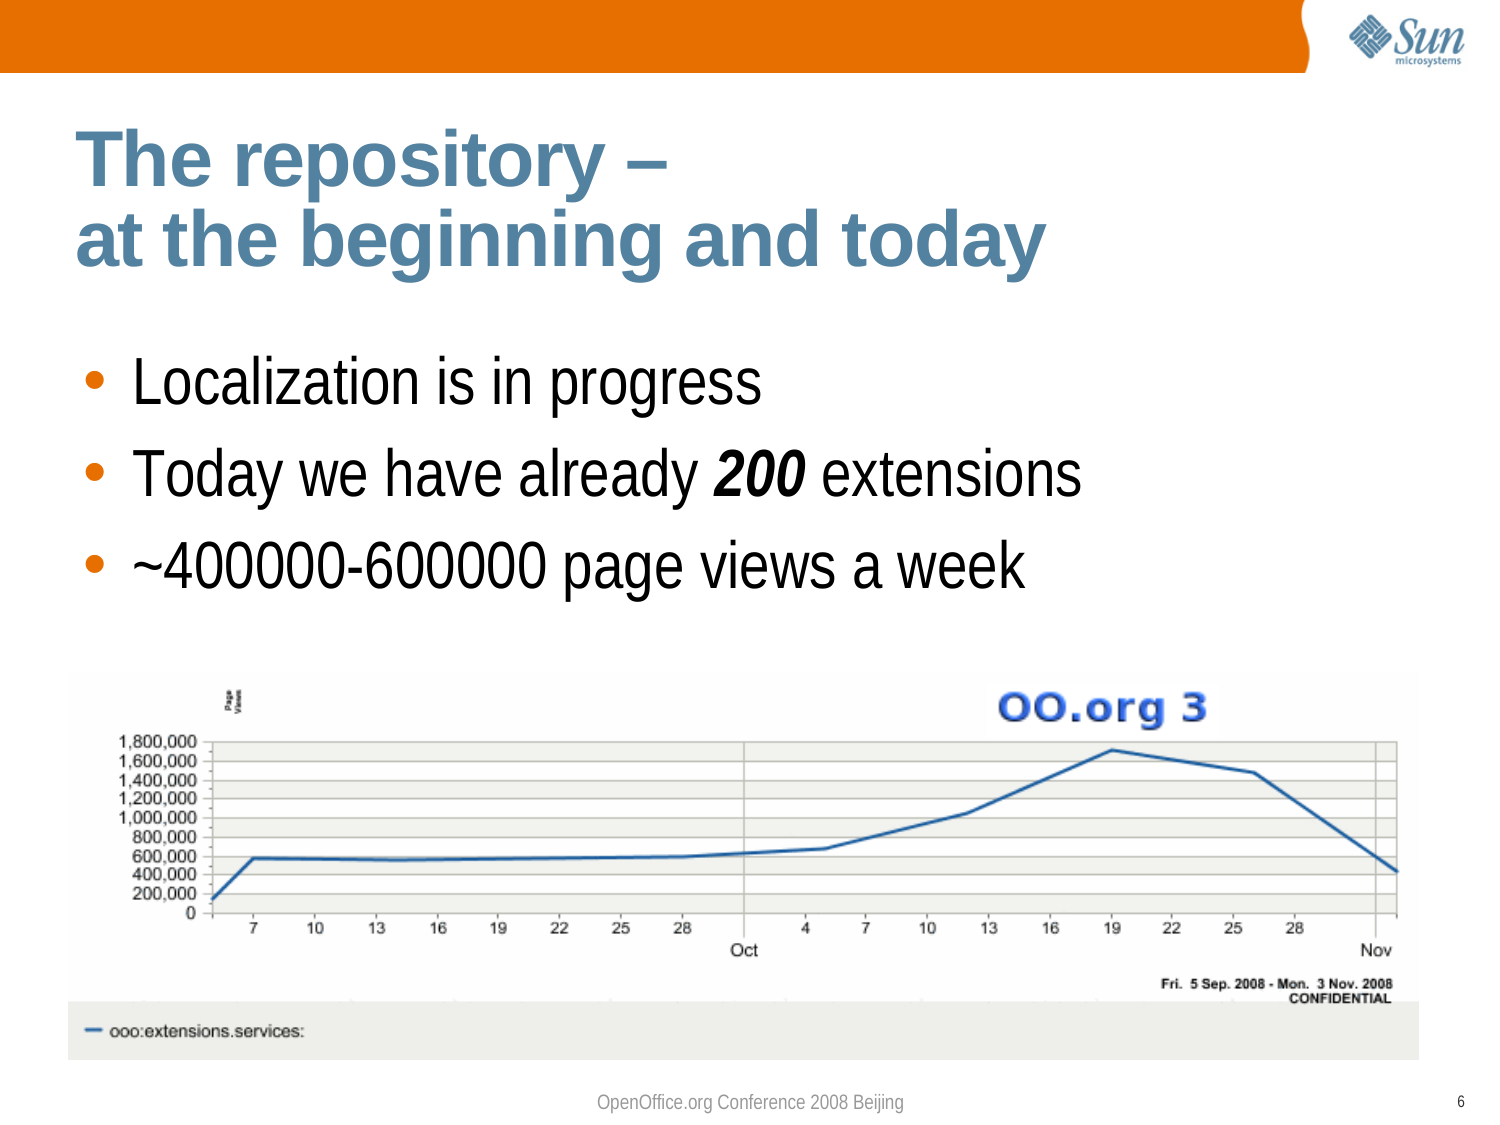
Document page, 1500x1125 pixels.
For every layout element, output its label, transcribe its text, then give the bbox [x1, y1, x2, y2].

list Localization is in progress Today we have already 200 extensions ~400000-600000 page views a week [64, 351, 1401, 919]
picture [0, 0, 1500, 73]
title The repository – at the beginning and today [75, 123, 1437, 292]
picture [68, 672, 1419, 1060]
